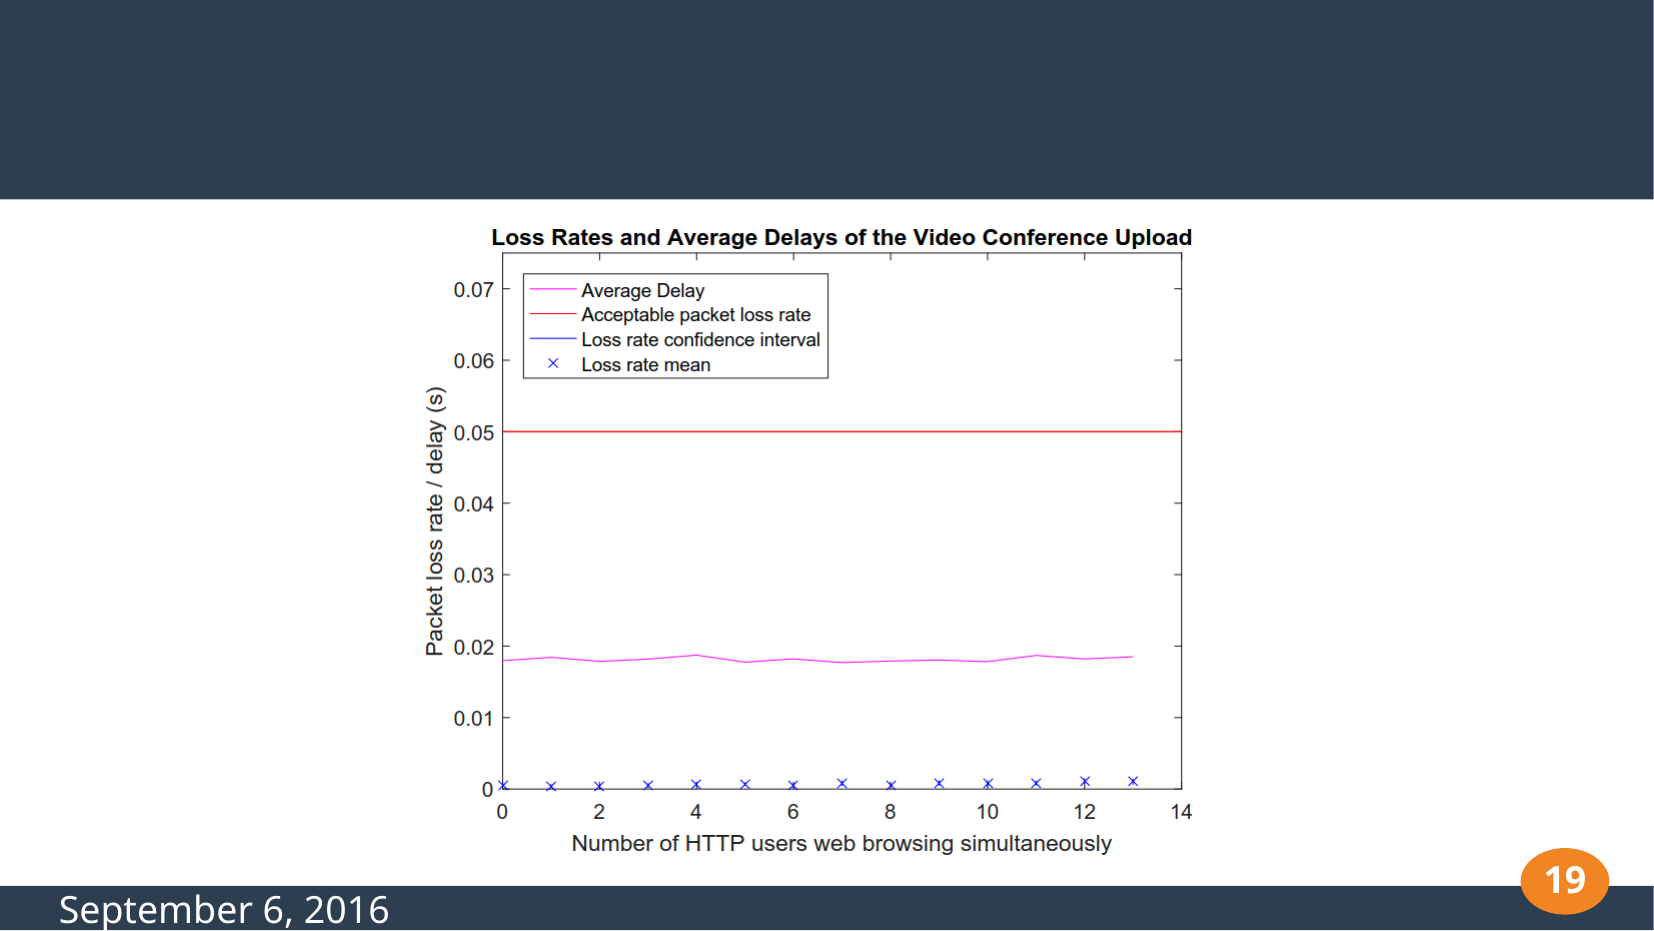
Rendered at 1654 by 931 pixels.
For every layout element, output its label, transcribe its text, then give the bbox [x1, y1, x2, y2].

text_box September 6, 2016 [59, 885, 532, 931]
picture [389, 205, 1265, 861]
text_box 22 [1505, 837, 1625, 926]
